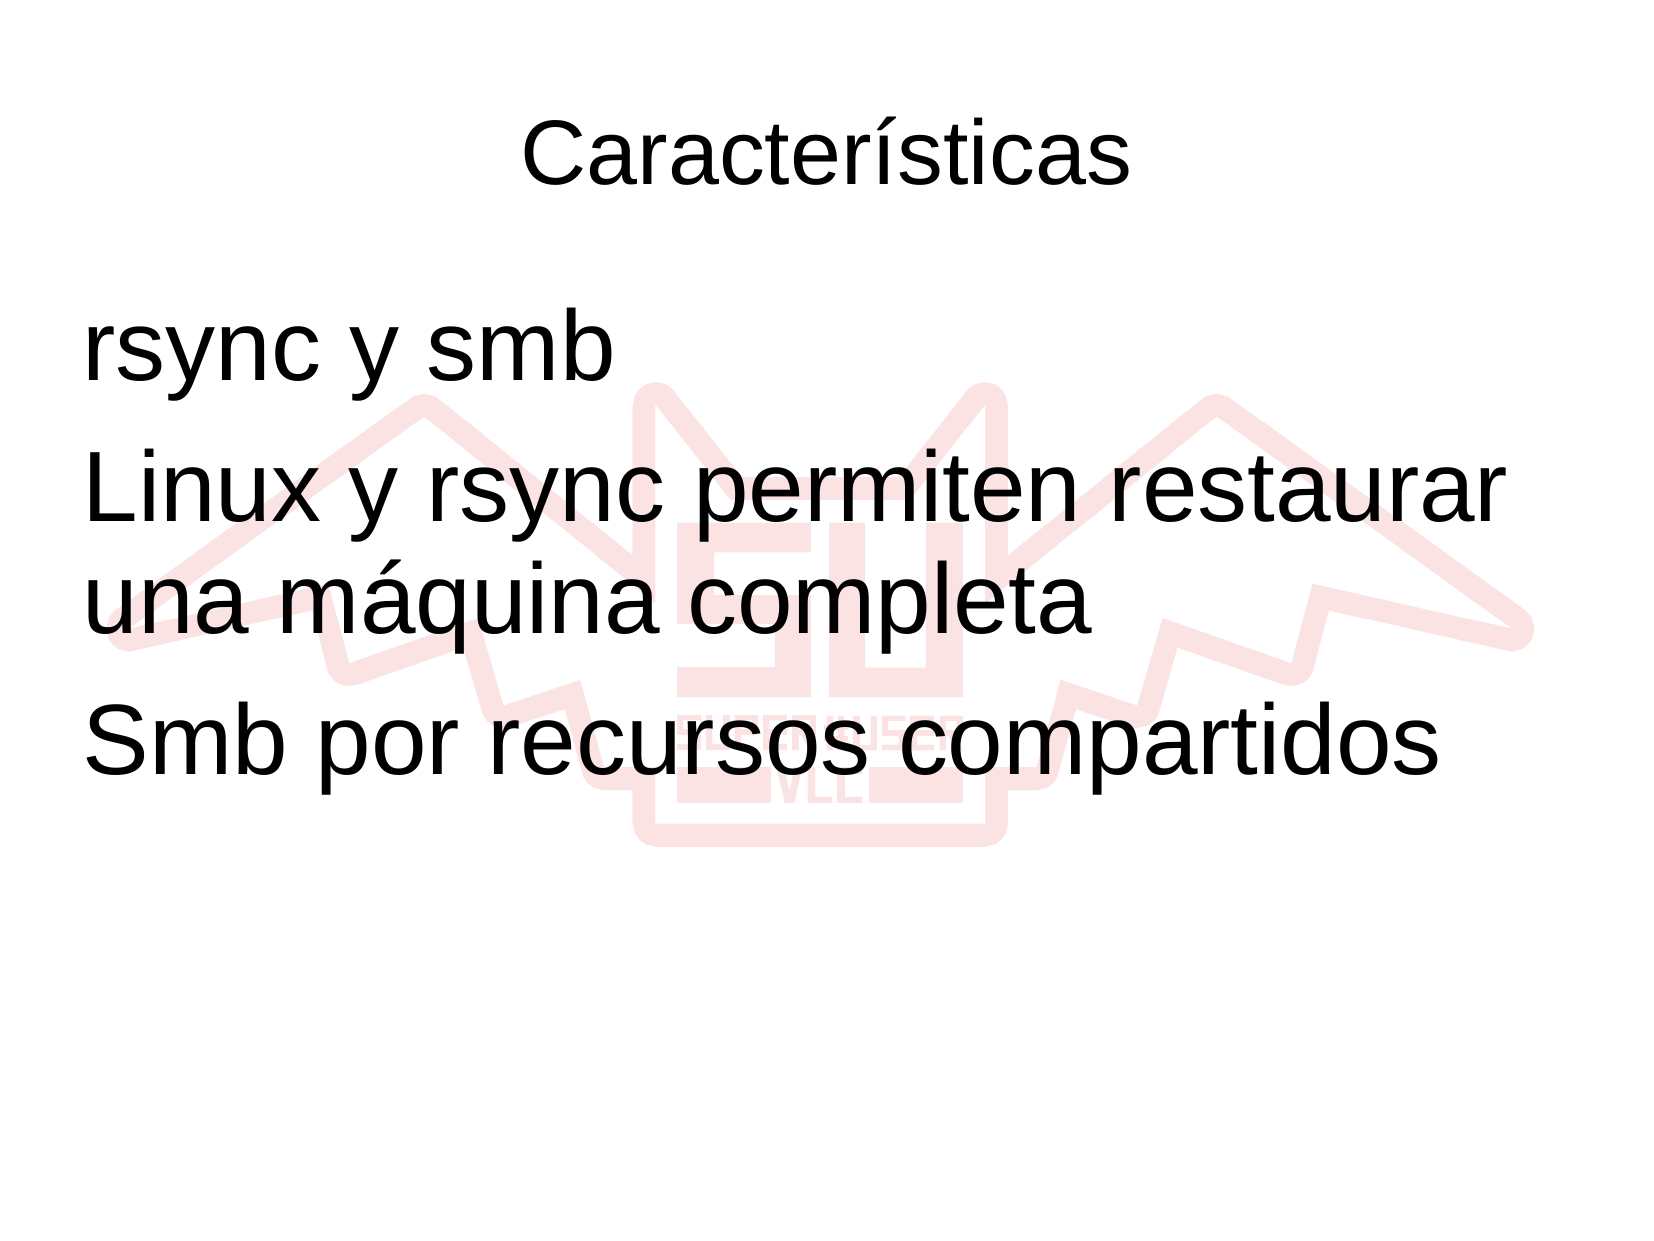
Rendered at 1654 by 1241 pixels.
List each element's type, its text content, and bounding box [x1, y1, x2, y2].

title Características [82, 49, 1571, 257]
list rsync y smb Linux y rsync permiten restaurar una máquina completa Smb por recursos compartidos [82, 290, 1571, 1010]
